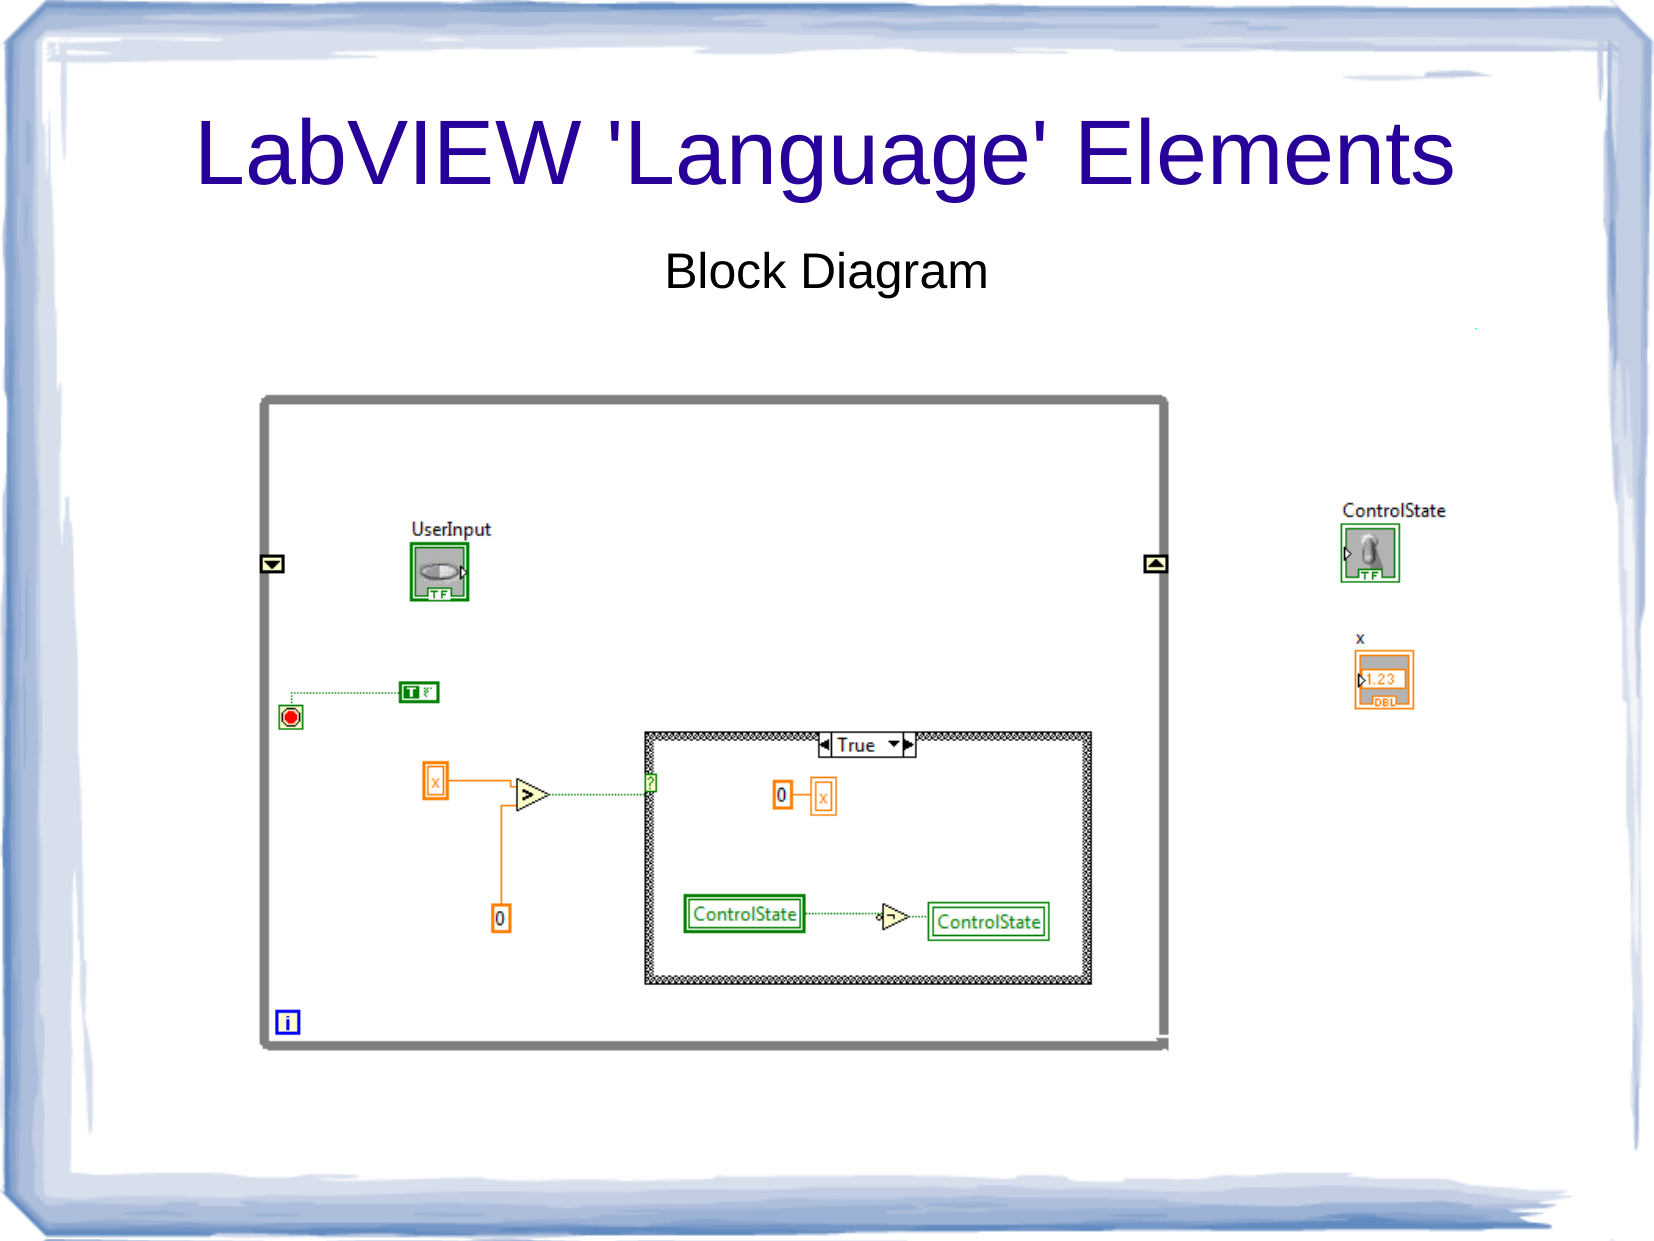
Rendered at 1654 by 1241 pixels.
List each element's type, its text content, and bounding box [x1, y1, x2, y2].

title LabVIEW 'Language' Elements [82, 56, 1571, 250]
picture [0, 0, 1654, 1241]
text_box Block Diagram [413, 236, 1241, 307]
